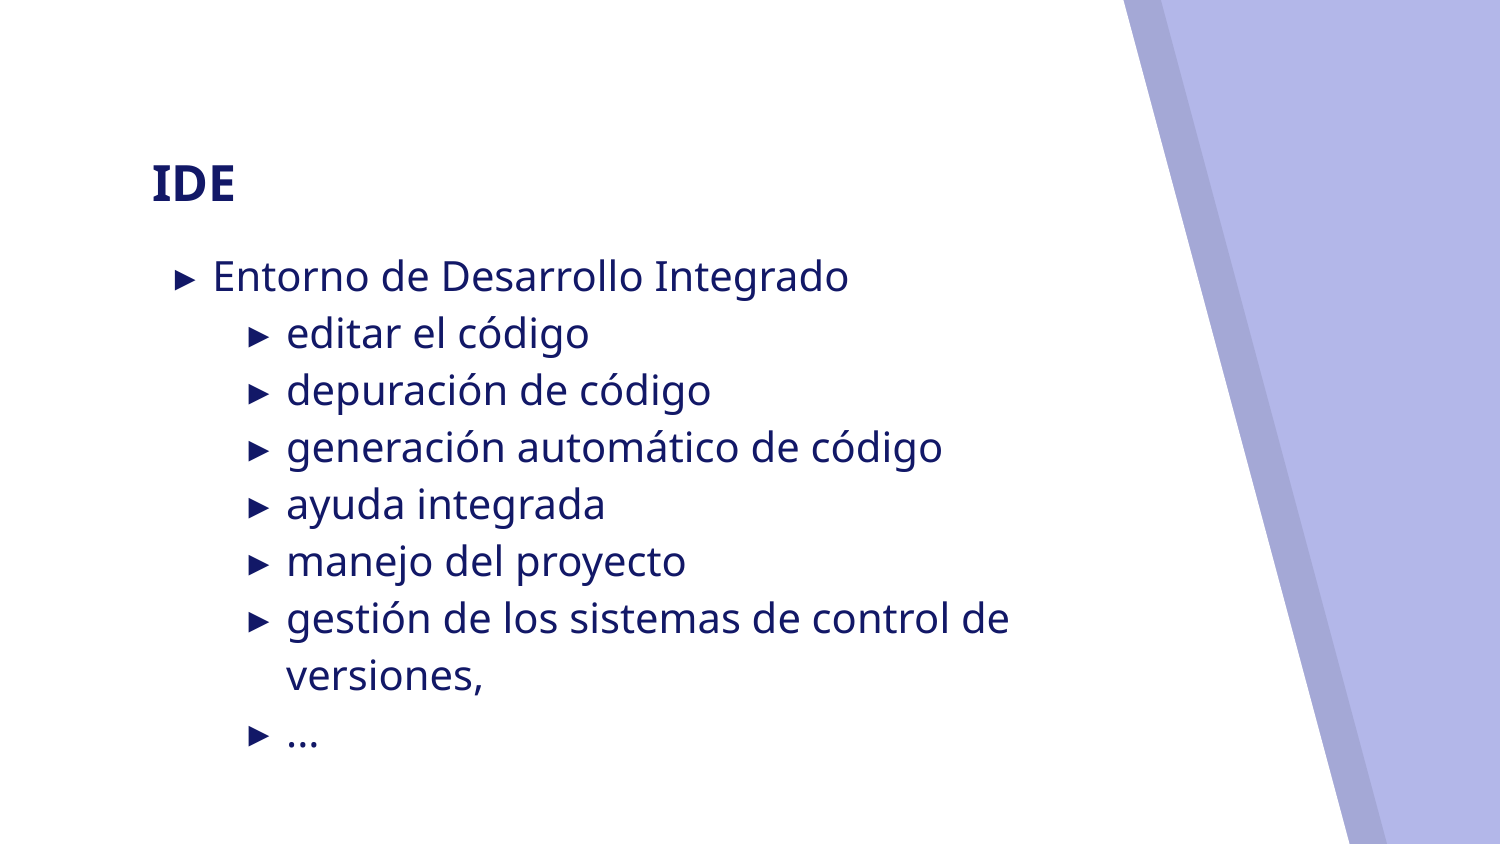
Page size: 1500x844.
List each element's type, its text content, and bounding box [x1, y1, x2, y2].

title IDE [137, 146, 1011, 227]
list Entorno de Desarrollo Integrado editar el código depuración de código generación automático de código ayuda integrada manejo del proyecto gestión de los sistemas de control de versiones, ... [137, 246, 1011, 732]
